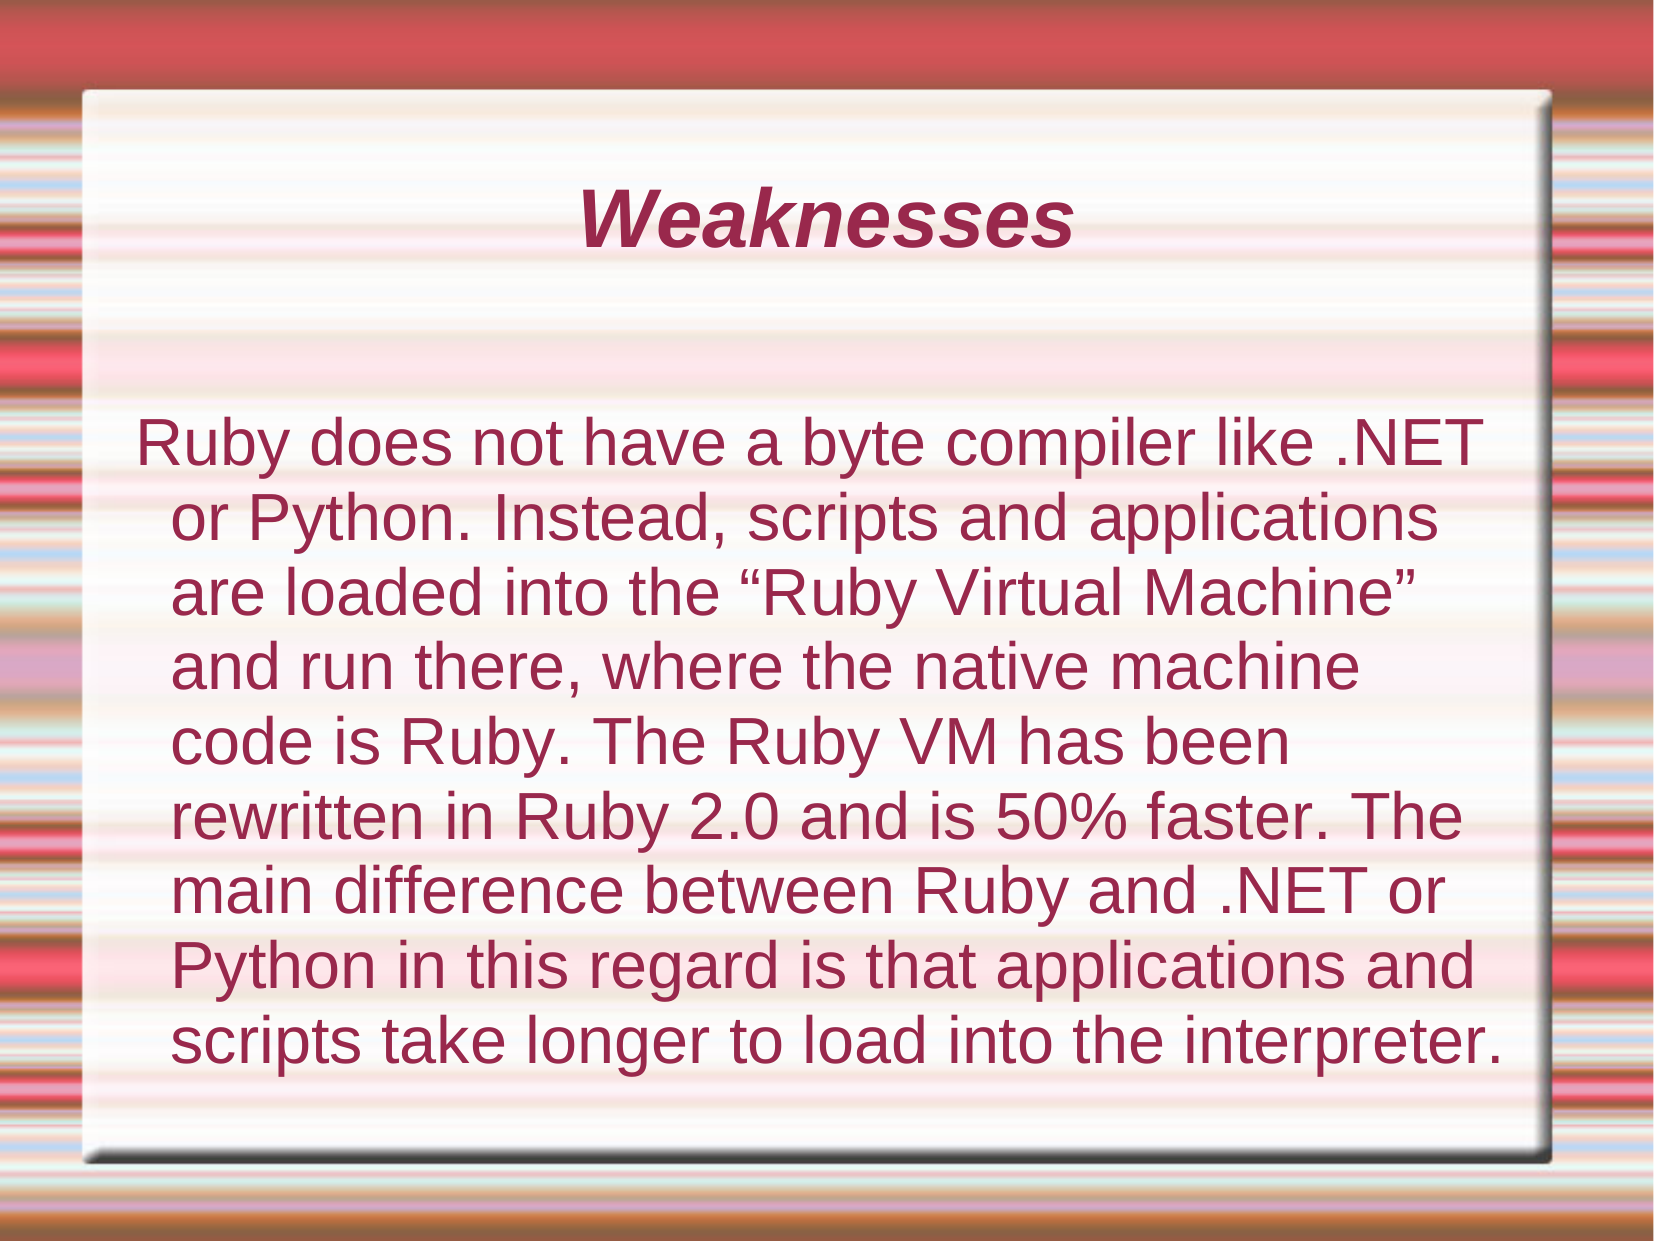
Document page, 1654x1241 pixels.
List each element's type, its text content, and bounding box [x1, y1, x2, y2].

picture [0, 0, 1654, 1241]
subtitle Ruby does not have a byte compiler like .NET or Python. Instead, scripts and applications are loaded into the “Ruby Virtual Machine” and run there, where the native machine code is Ruby. The Ruby VM has been rewritten in Ruby 2.0 and is 50% faster. The main difference between Ruby and .NET or Python in this regard is that applications and scripts take longer to load into the interpreter. [134, 350, 1516, 1133]
title Weaknesses [121, 114, 1534, 322]
